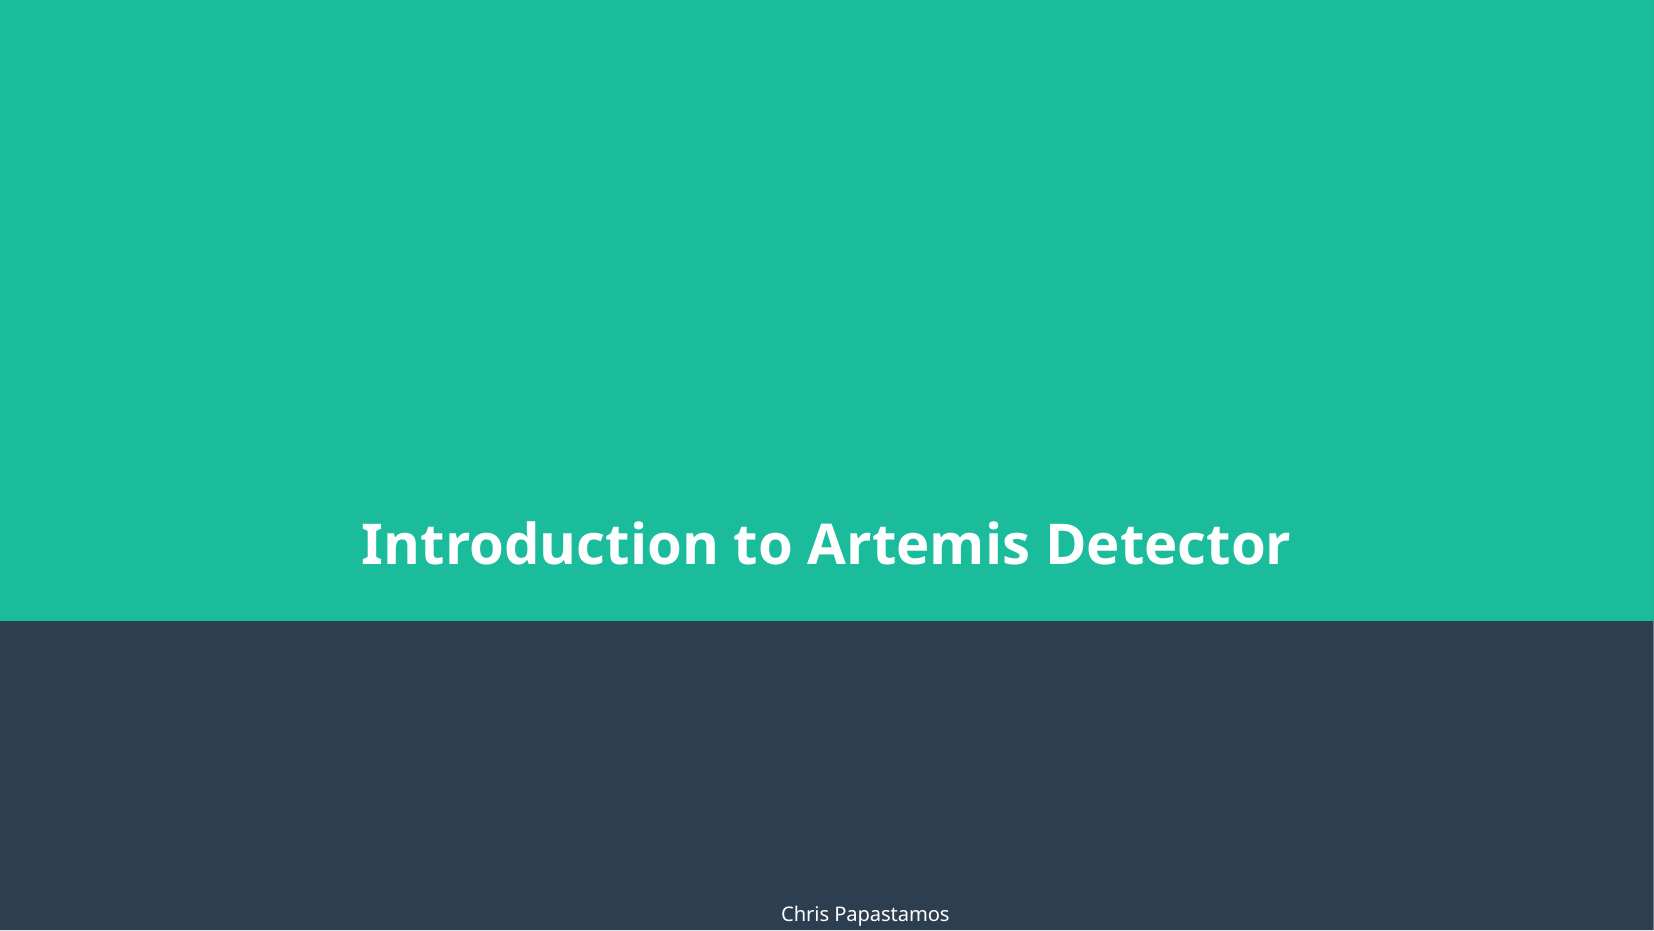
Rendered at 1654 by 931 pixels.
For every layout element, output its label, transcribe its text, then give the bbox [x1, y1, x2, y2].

title Introduction to Artemis Detector [59, 465, 1595, 583]
list Chris Papastamos [712, 900, 957, 931]
